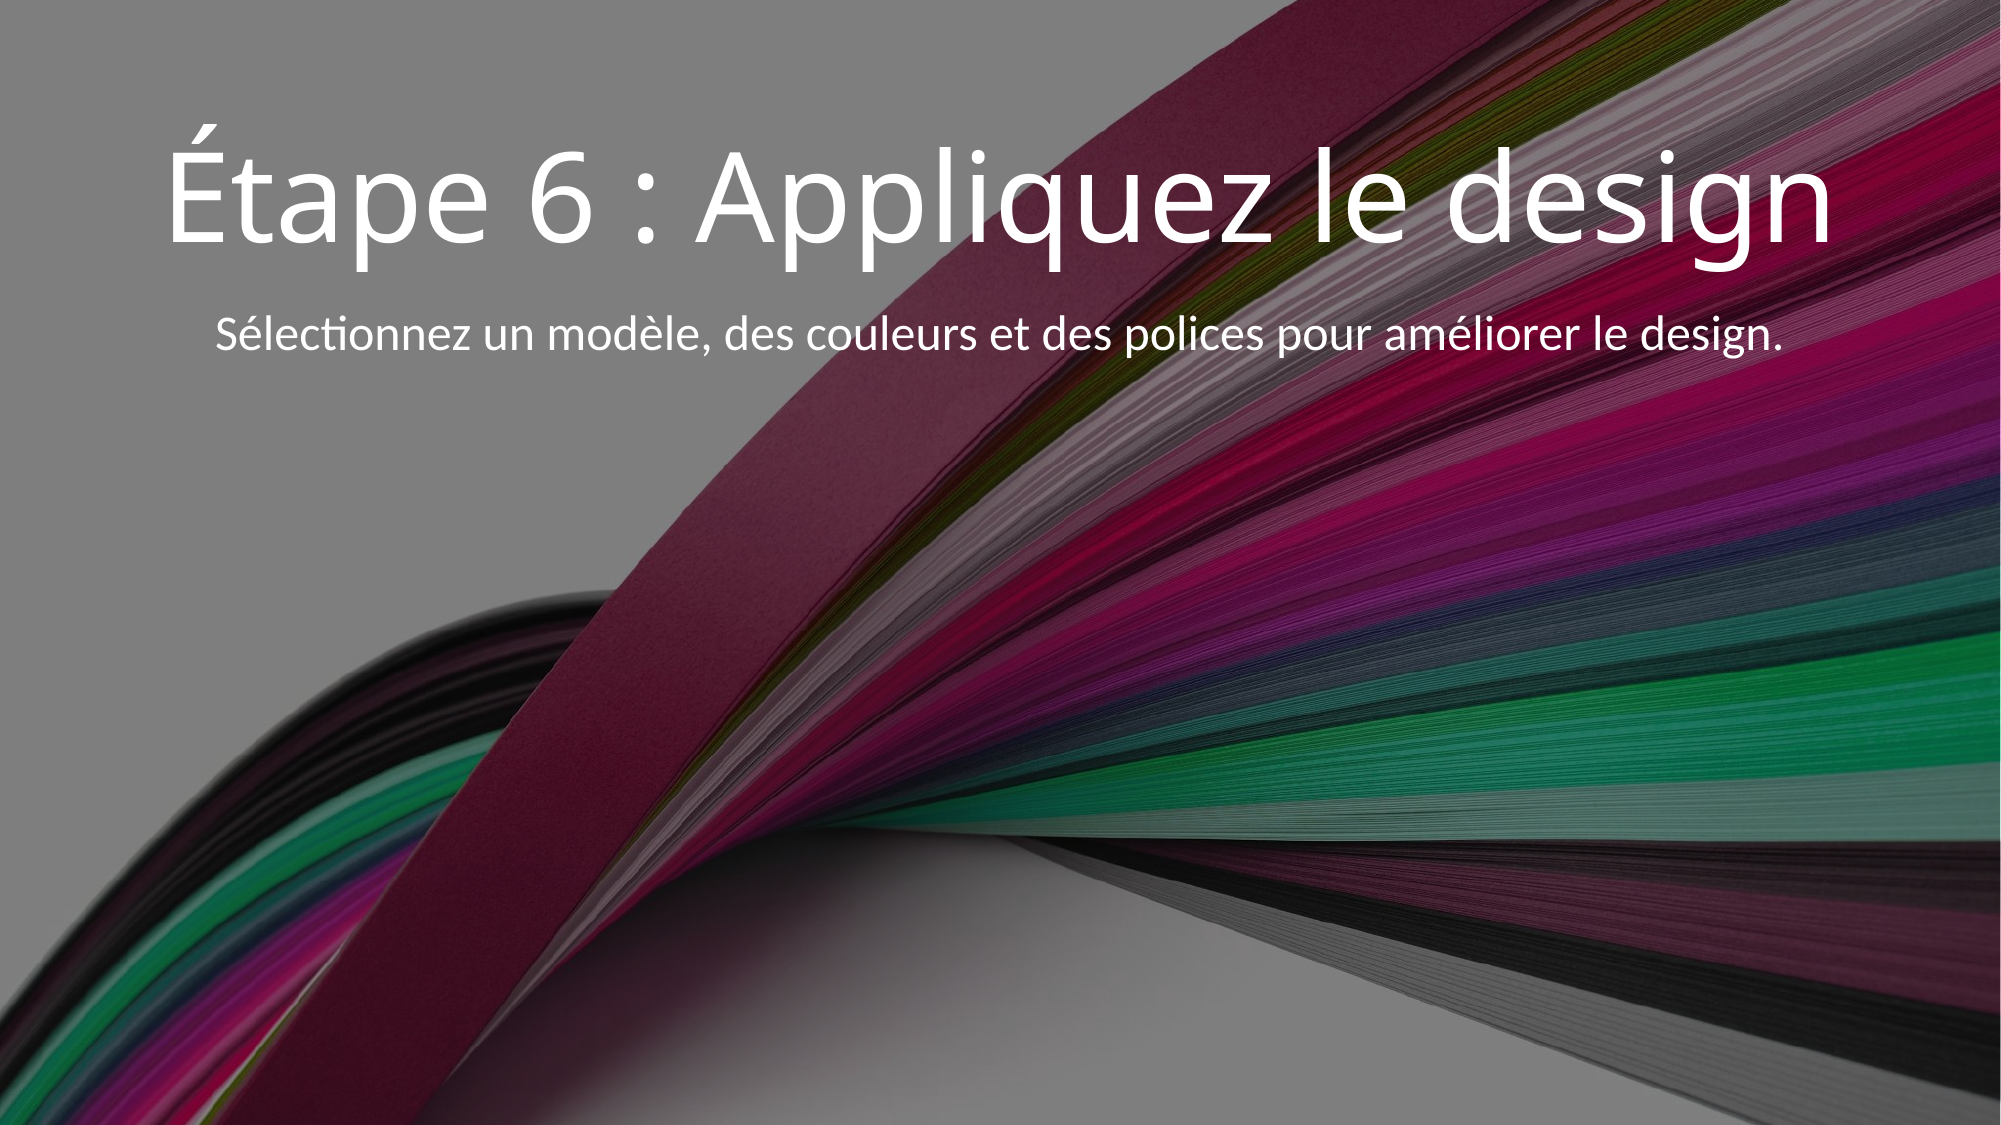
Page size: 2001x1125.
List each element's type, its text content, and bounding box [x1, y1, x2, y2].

title Étape 6 : Appliquez le design [249, 184, 1750, 660]
list Sélectionnez un modèle, des couleurs et des polices pour améliorer le design. [249, 682, 1750, 863]
picture [0, 0, 2000, 1125]
